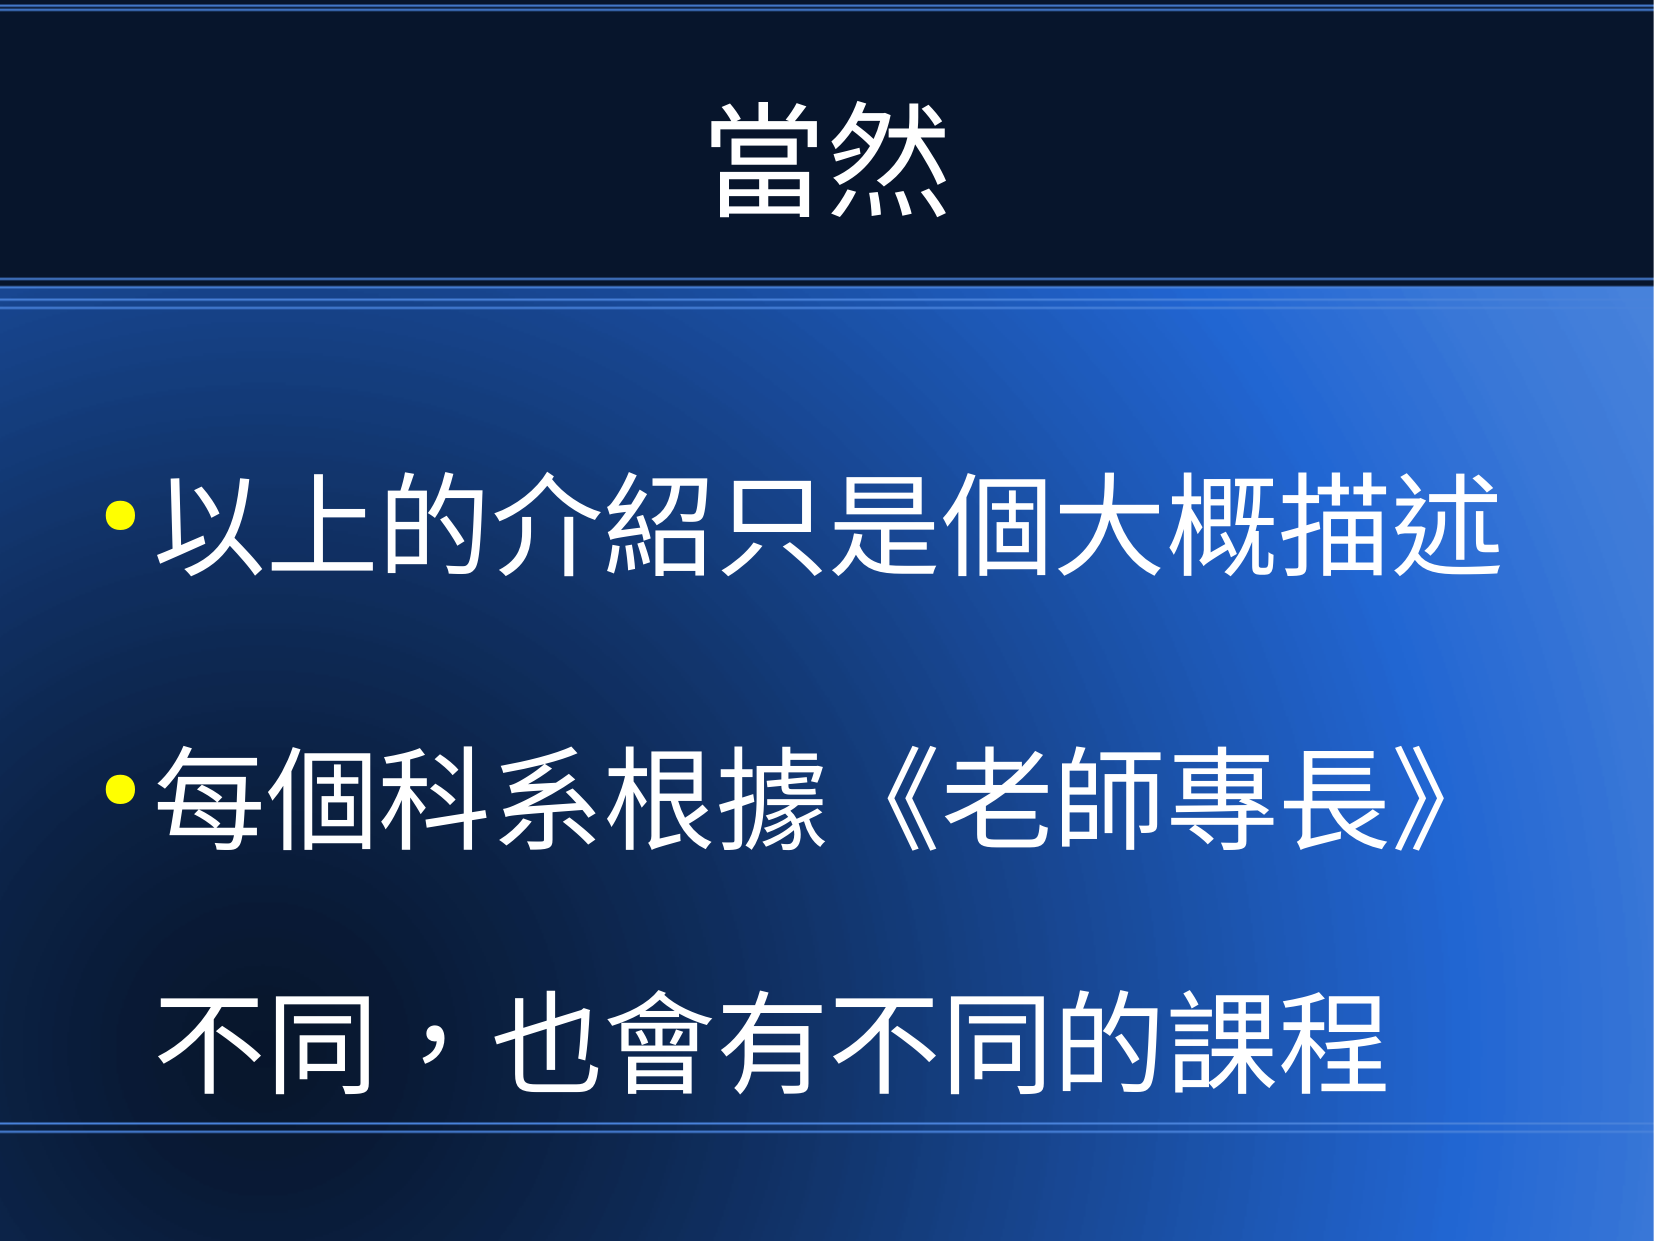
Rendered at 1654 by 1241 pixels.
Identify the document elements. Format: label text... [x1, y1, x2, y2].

title 當然 [82, 49, 1571, 257]
list 以上的介紹只是個大概描述 每個科系根據《老師專長》不同，也會有不同的課程 [82, 355, 1571, 1241]
picture [0, 0, 1654, 1241]
